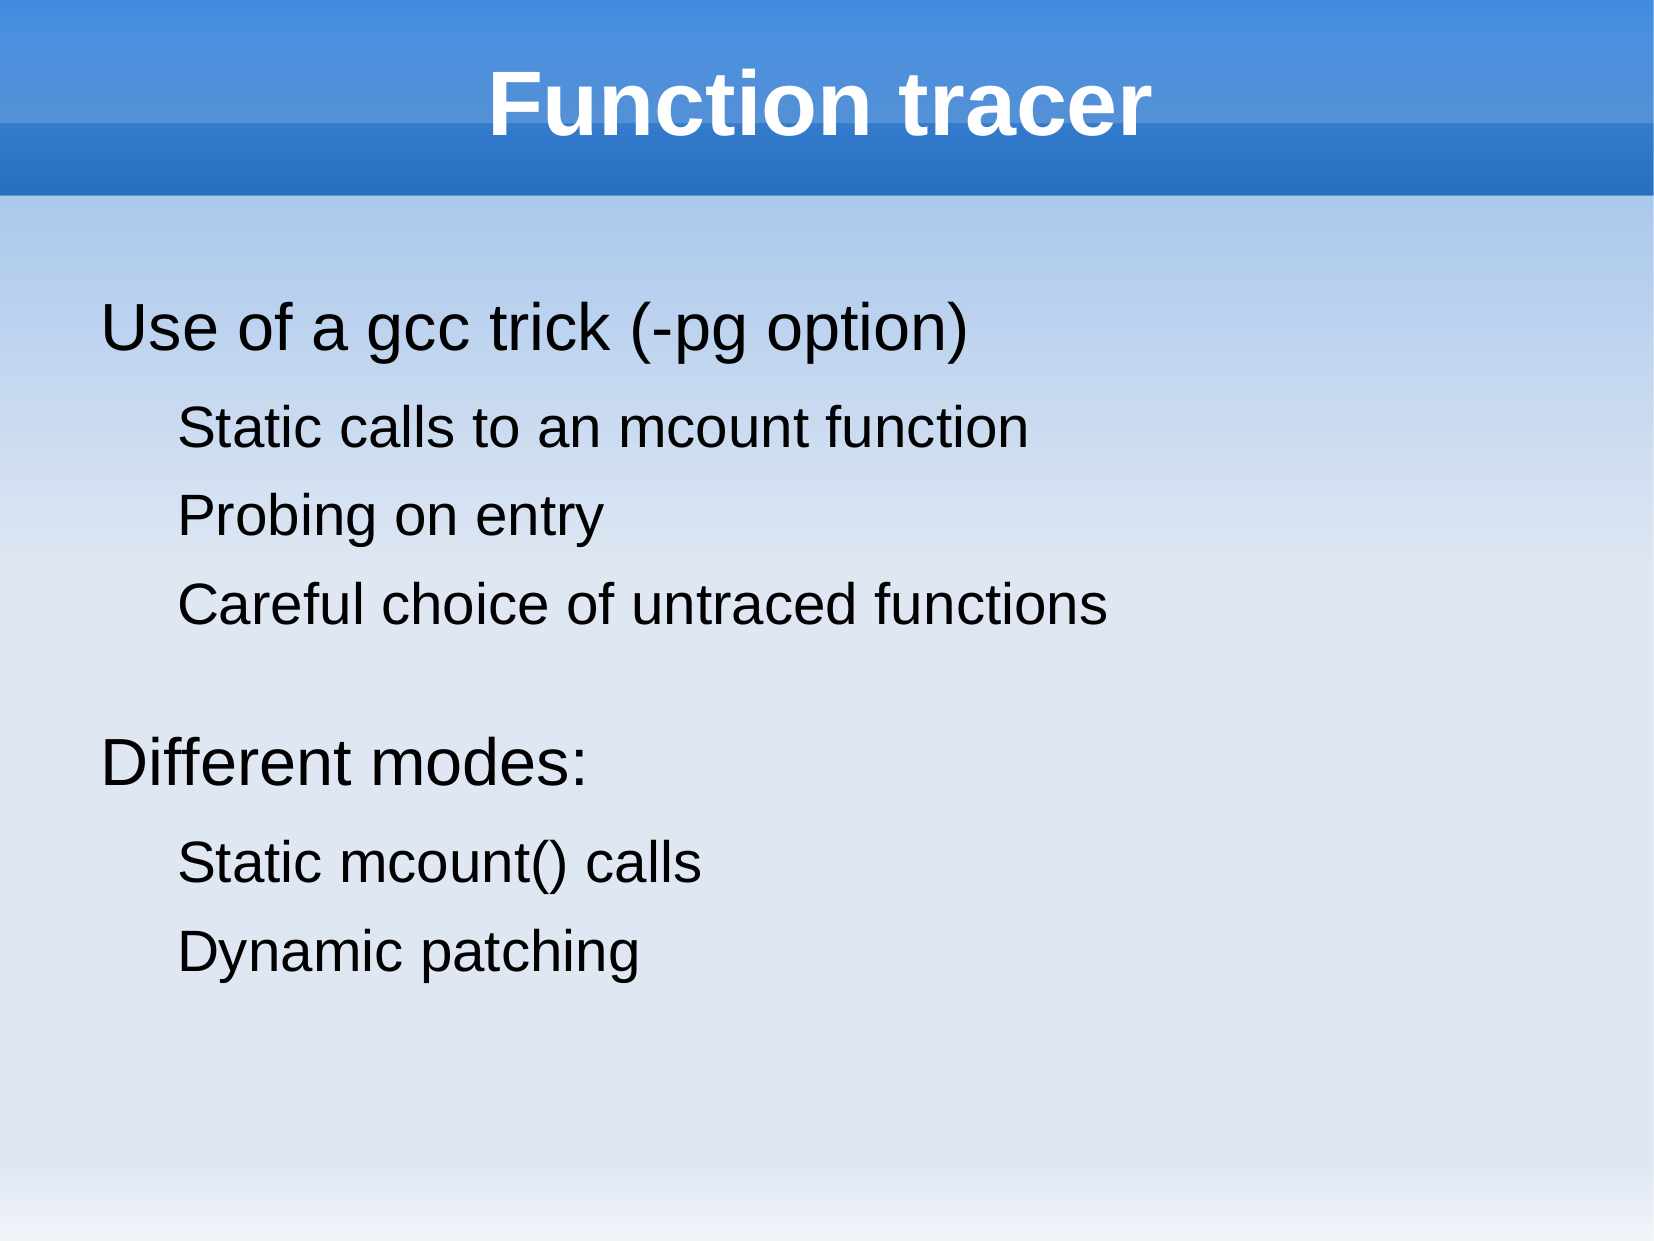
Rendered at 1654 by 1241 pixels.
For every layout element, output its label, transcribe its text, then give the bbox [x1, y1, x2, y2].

list Use of a gcc trick (-pg option) Static calls to an mcount function Probing on entry Careful choice of untraced functions Different modes: Static mcount() calls Dynamic patching [82, 290, 1571, 1094]
title Function tracer [76, 7, 1565, 200]
picture [0, 0, 1654, 1241]
